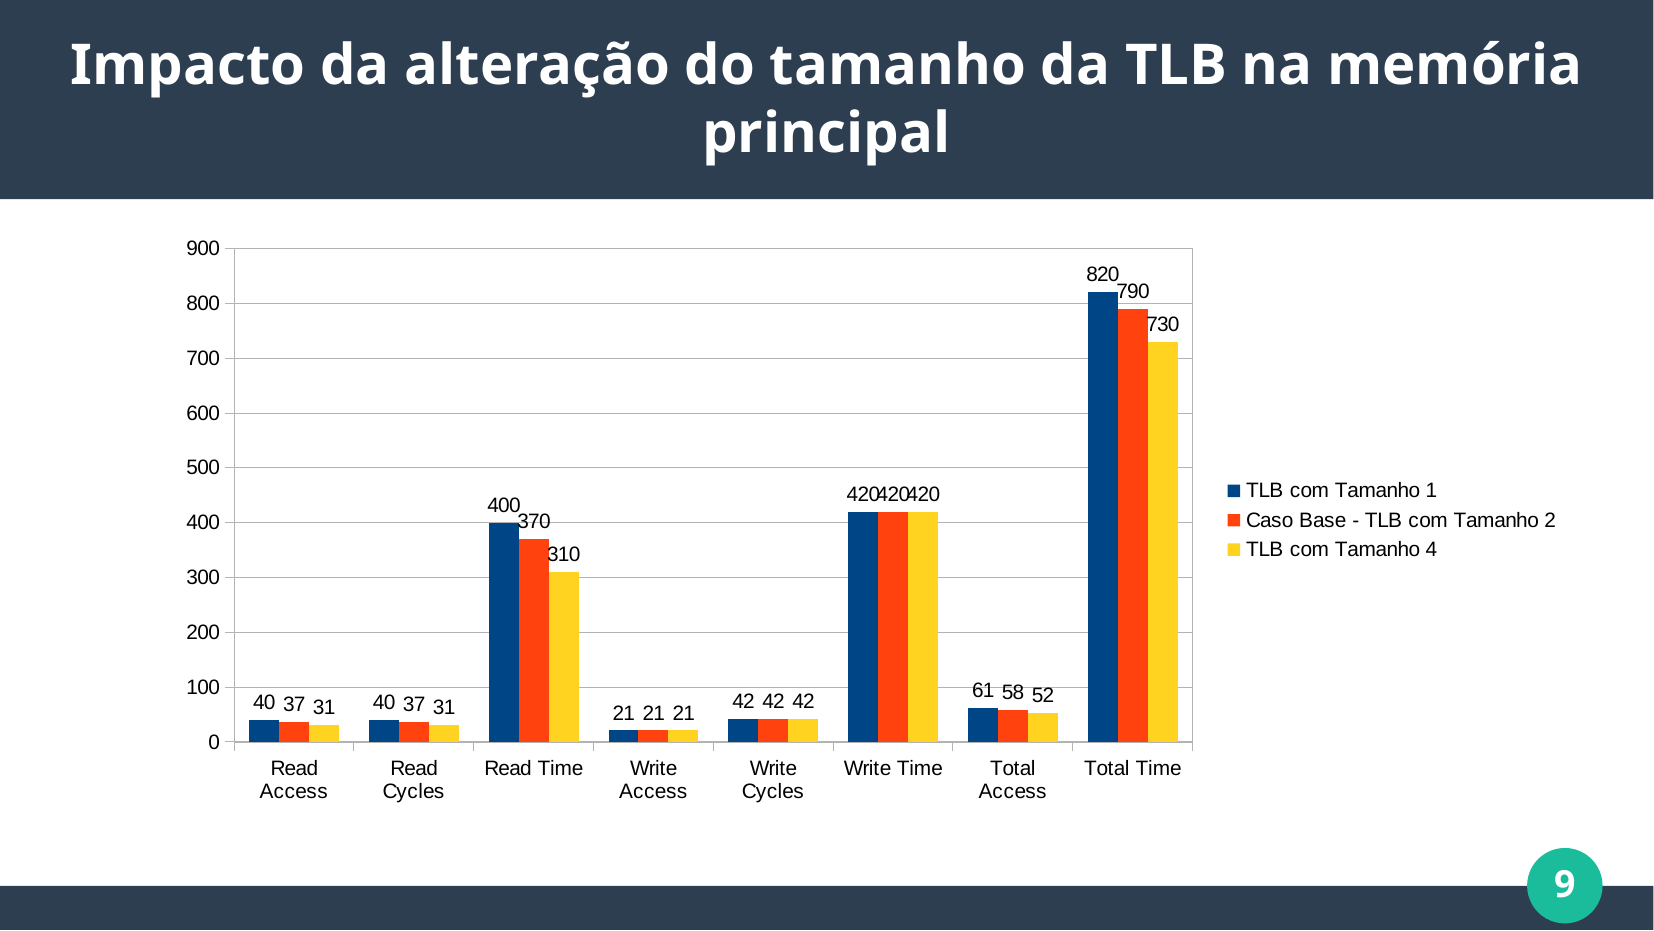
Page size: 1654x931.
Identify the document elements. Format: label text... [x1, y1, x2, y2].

title Impacto da alteração do tamanho da TLB na memória principal [59, 37, 1595, 155]
chart [158, 225, 1575, 816]
